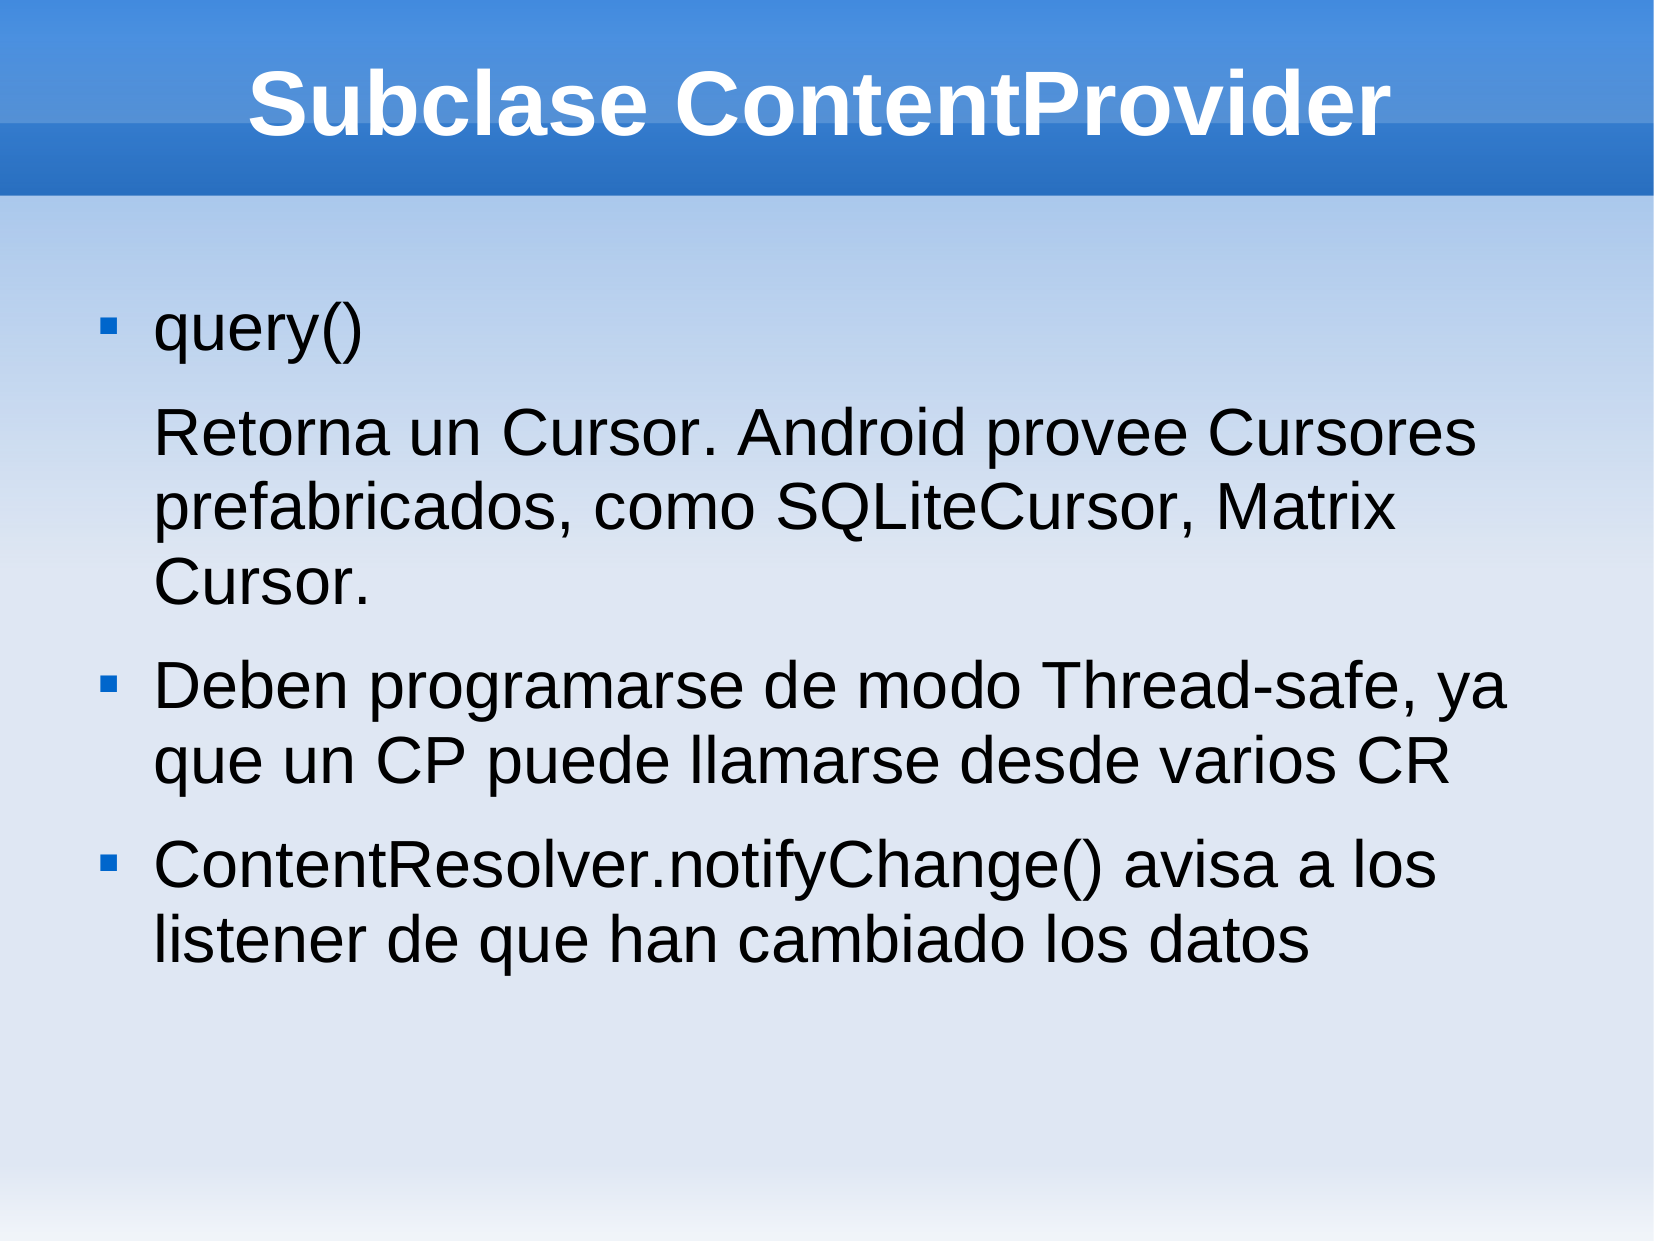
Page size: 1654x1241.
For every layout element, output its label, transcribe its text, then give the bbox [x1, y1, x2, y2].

list query() Retorna un Cursor. Android provee Cursores prefabricados, como SQLiteCursor, Matrix Cursor. Deben programarse de modo Thread-safe, ya que un CP puede llamarse desde varios CR ContentResolver.notifyChange() avisa a los listener de que han cambiado los datos [82, 290, 1571, 1109]
title Subclase ContentProvider [76, 0, 1565, 208]
picture [0, 0, 1654, 1241]
